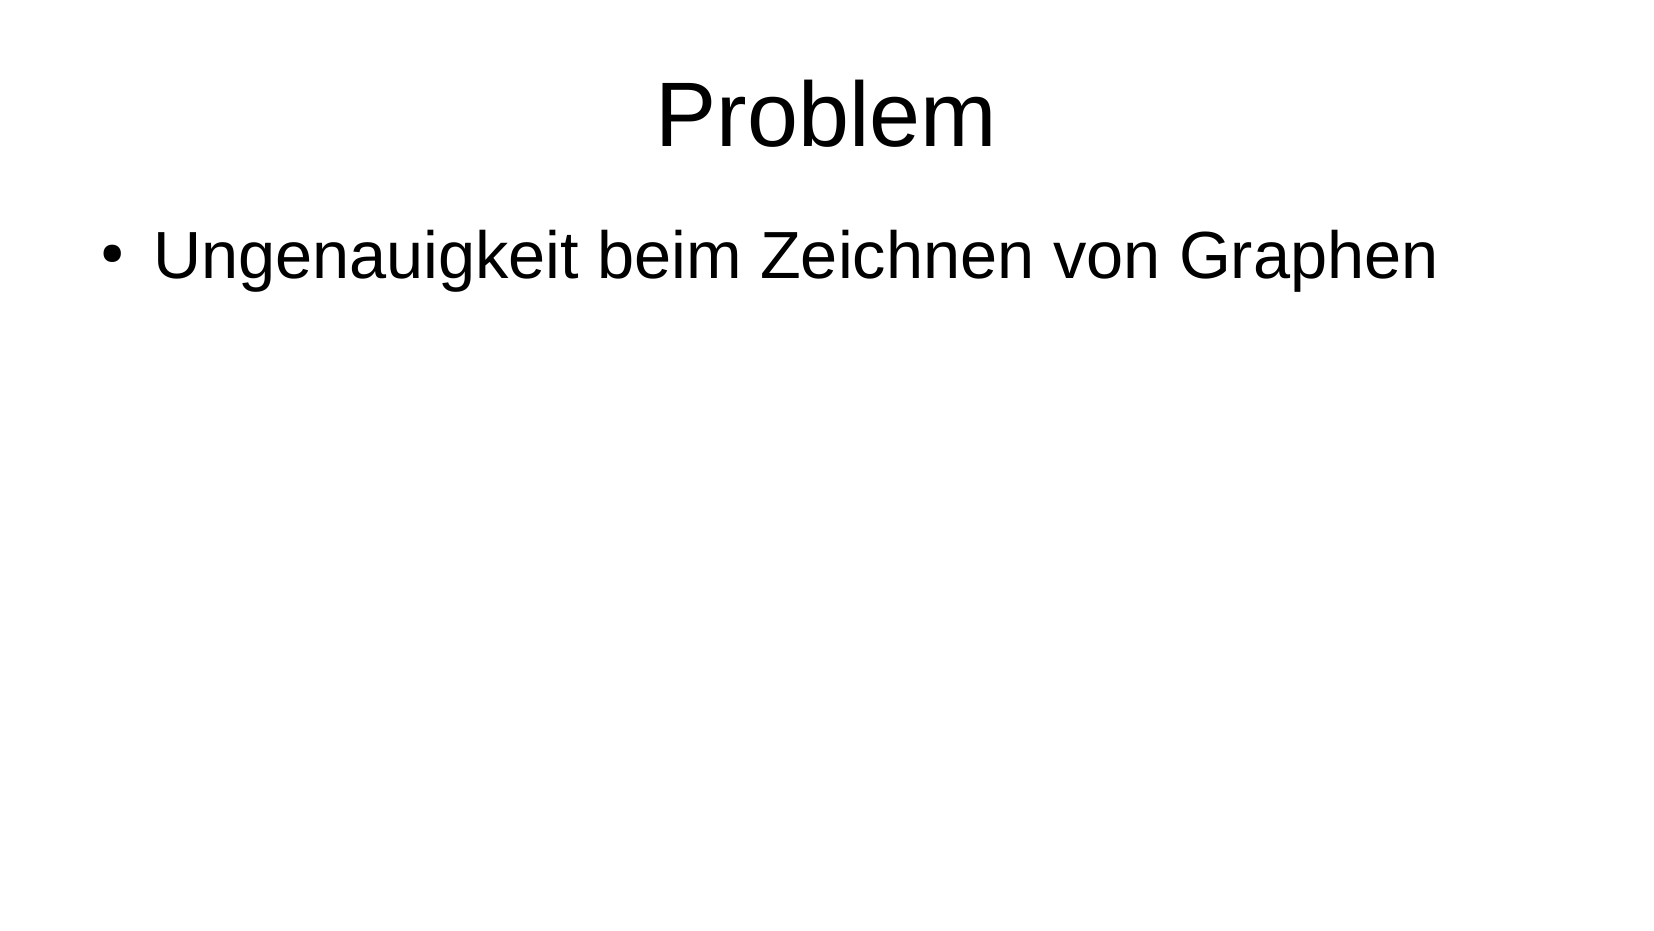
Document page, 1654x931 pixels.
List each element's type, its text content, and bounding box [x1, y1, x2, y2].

title Problem [82, 37, 1571, 193]
list Ungenauigkeit beim Zeichnen von Graphen [82, 217, 1571, 758]
